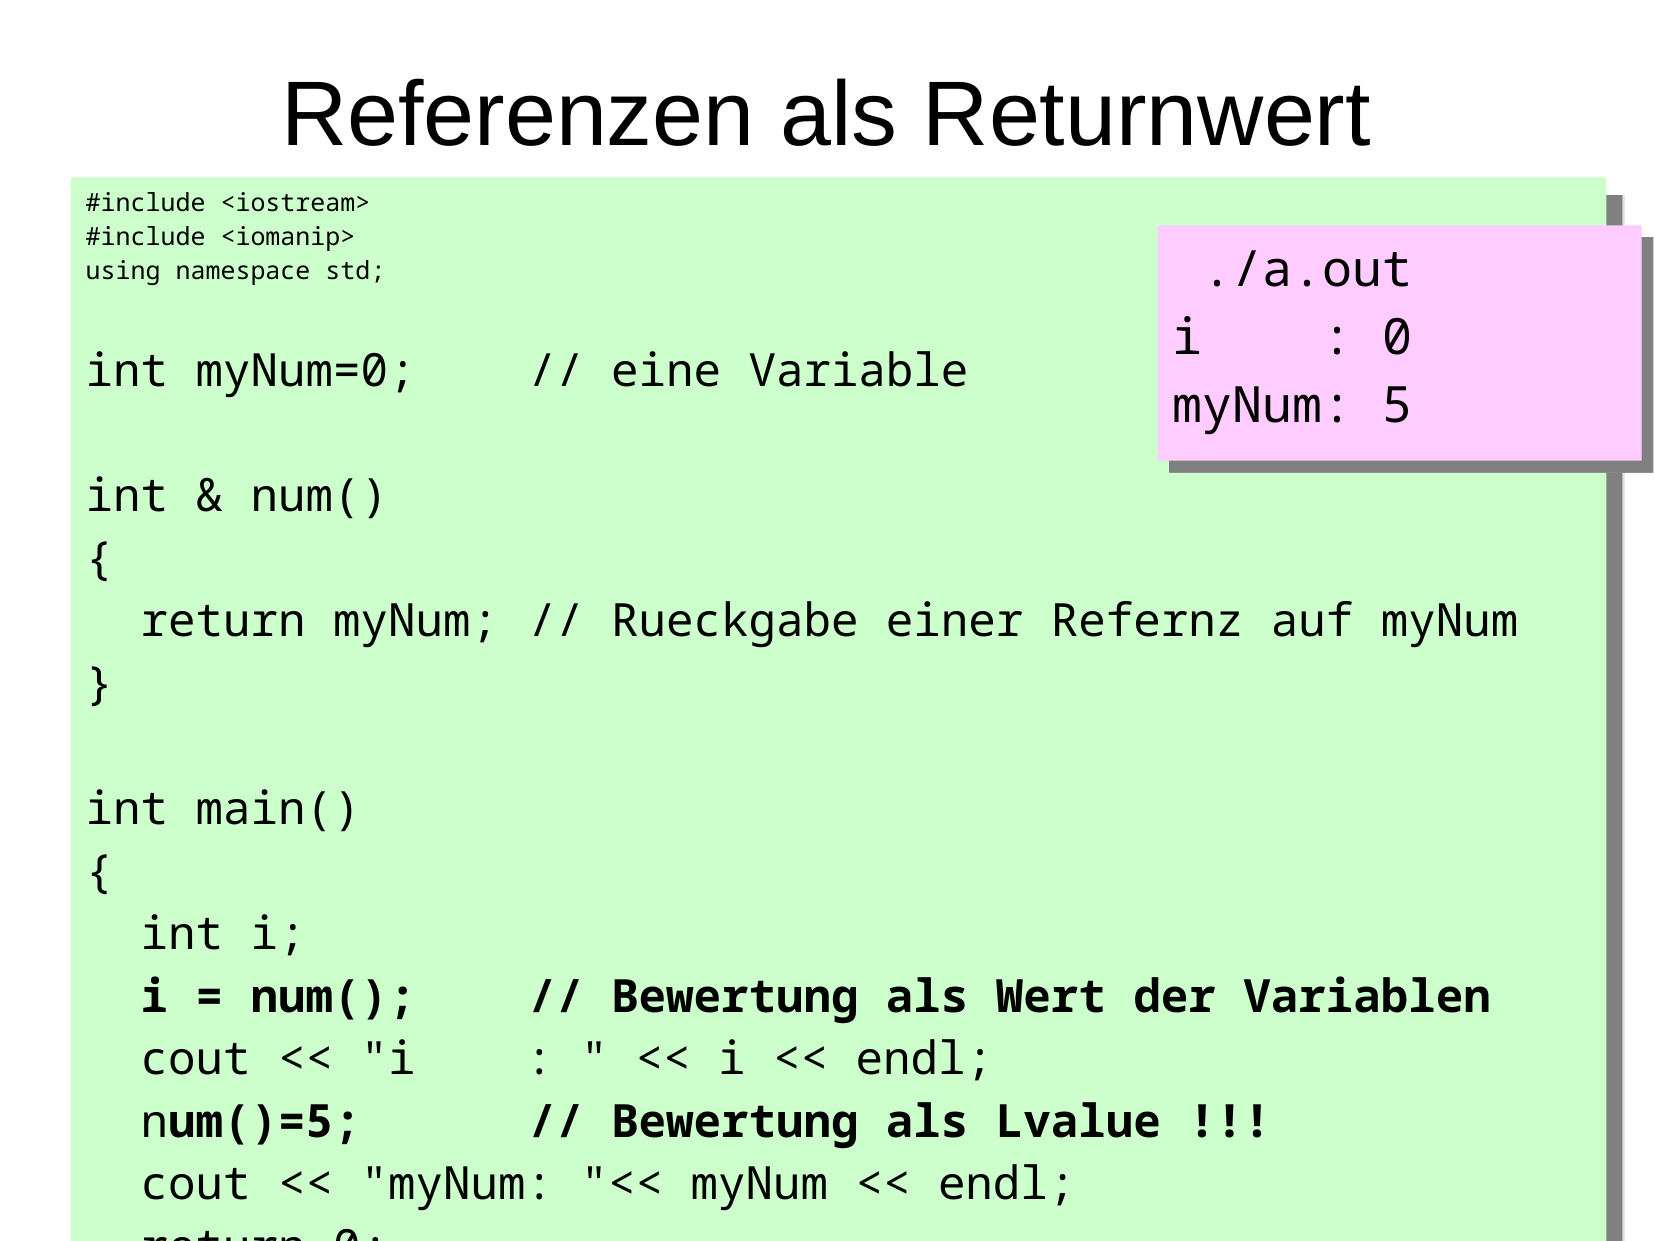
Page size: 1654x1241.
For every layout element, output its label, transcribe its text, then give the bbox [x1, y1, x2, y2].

title Referenzen als Returnwert [82, 47, 1571, 177]
text_box ./a.out i : 0 myNum: 5 [1157, 225, 1642, 461]
text_box #include <iostream> #include <iomanip> using namespace std; int myNum=0; // eine Variable int & num() { return myNum; // Rueckgabe einer Refernz auf myNum } int main() { int i; i = num(); // Bewertung als Wert der Variablen cout << "i : " << i << endl; num()=5; // Bewertung als Lvalue !!! cout << "myNum: "<< myNum << endl; return 0; } [70, 177, 1607, 1178]
